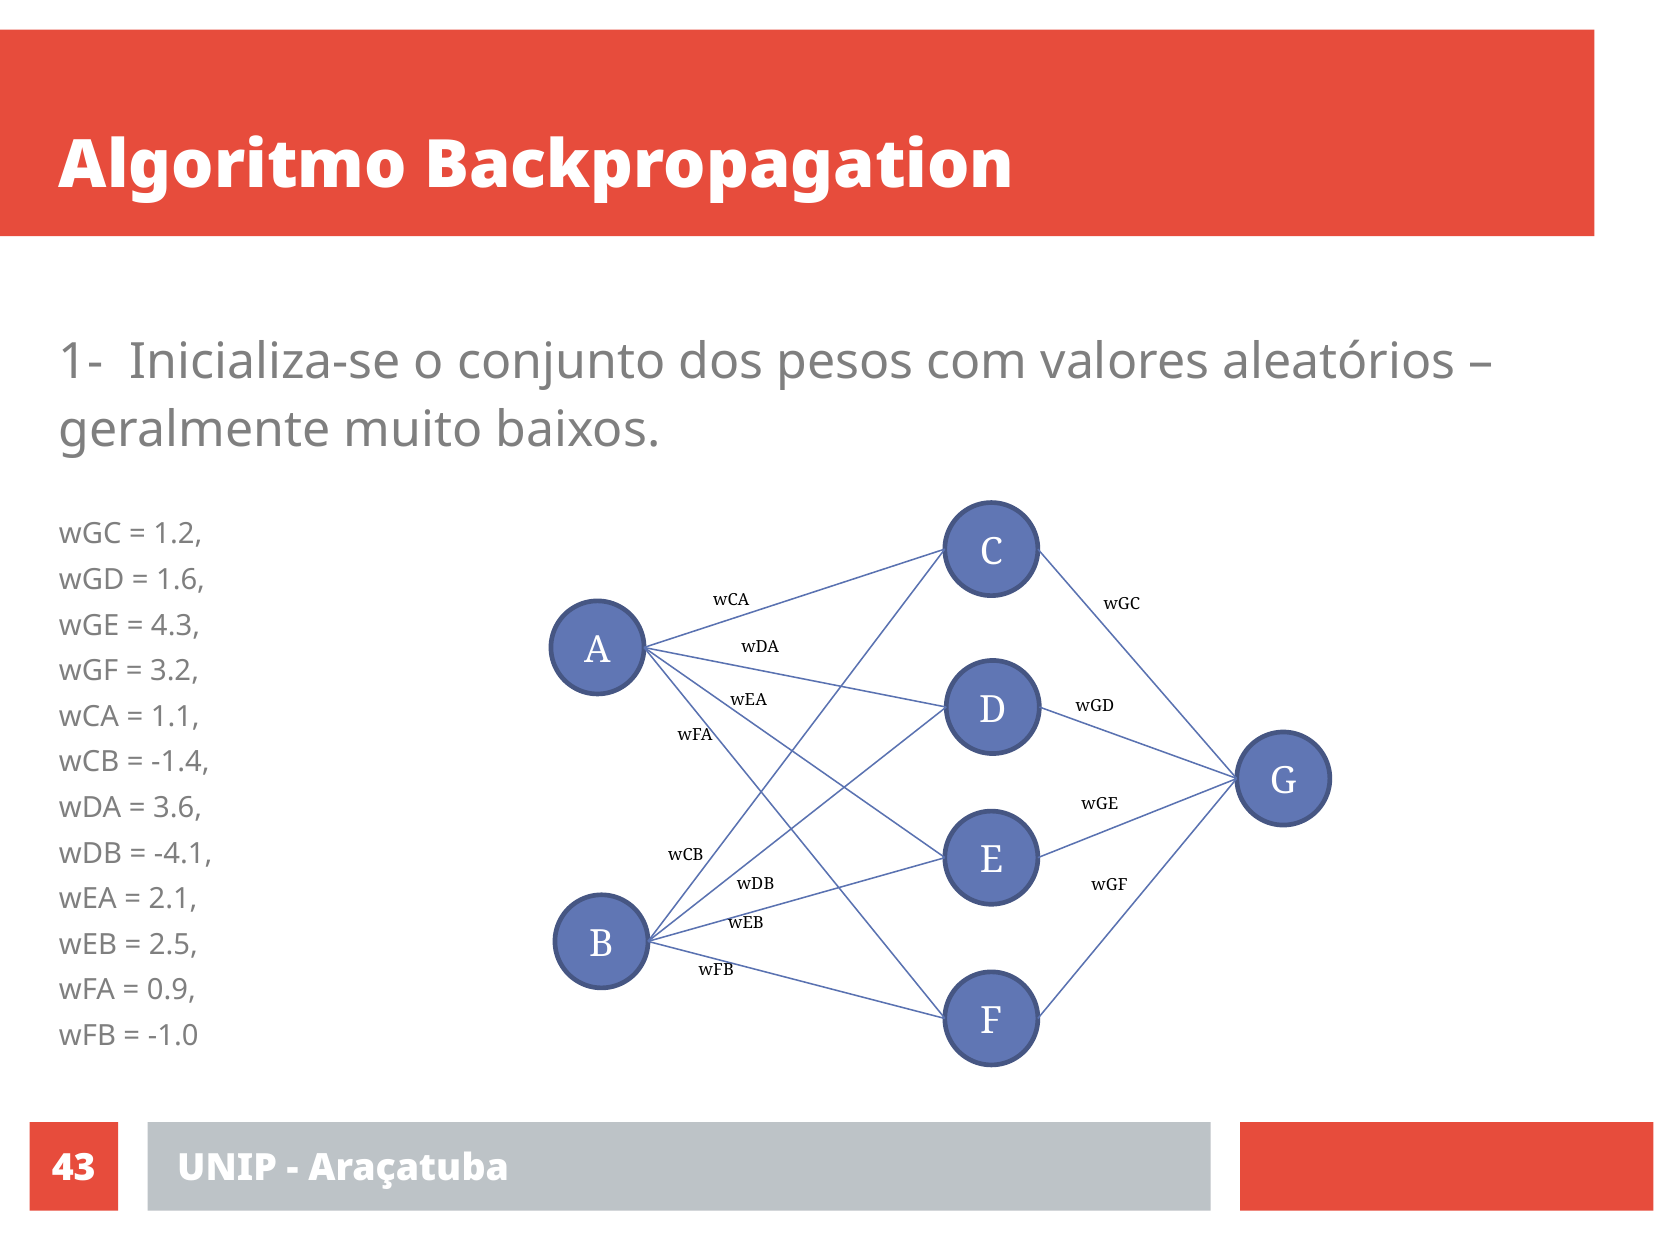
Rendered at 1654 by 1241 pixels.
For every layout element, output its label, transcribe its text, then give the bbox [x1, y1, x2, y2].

text_box C [944, 502, 1038, 596]
text_box wGF [1076, 866, 1150, 906]
text_box wEB [713, 904, 785, 944]
text_box wCB [653, 836, 727, 876]
text_box wDB [721, 864, 797, 904]
text_box wDA [726, 627, 804, 667]
text_box F [944, 971, 1038, 1065]
text_box wEA [715, 681, 790, 721]
text_box wFA [662, 716, 737, 756]
text_box wGC [1088, 585, 1165, 625]
list 1- Inicializa-se o conjunto dos pesos com valores aleatórios – geralmente muito baixos. wGC = 1.2, wGD = 1.6, wGE = 4.3, wGF = 3.2, wCA = 1.1, wCB = -1.4, wDA = 3.6, wDB = -4.1, wEA = 2.1, wEB = 2.5, wFA = 0.9, wFB = -1.0 [59, 324, 1565, 1093]
text_box G [1236, 731, 1330, 826]
title Algoritmo Backpropagation [59, 59, 1595, 207]
text_box E [944, 811, 1038, 905]
text_box A [550, 600, 645, 694]
text_box wCA [698, 581, 775, 621]
text_box wGE [1066, 785, 1141, 825]
text_box wFB [683, 951, 755, 991]
text_box B [554, 894, 648, 988]
text_box wGD [1060, 687, 1139, 727]
text_box D [946, 660, 1040, 754]
